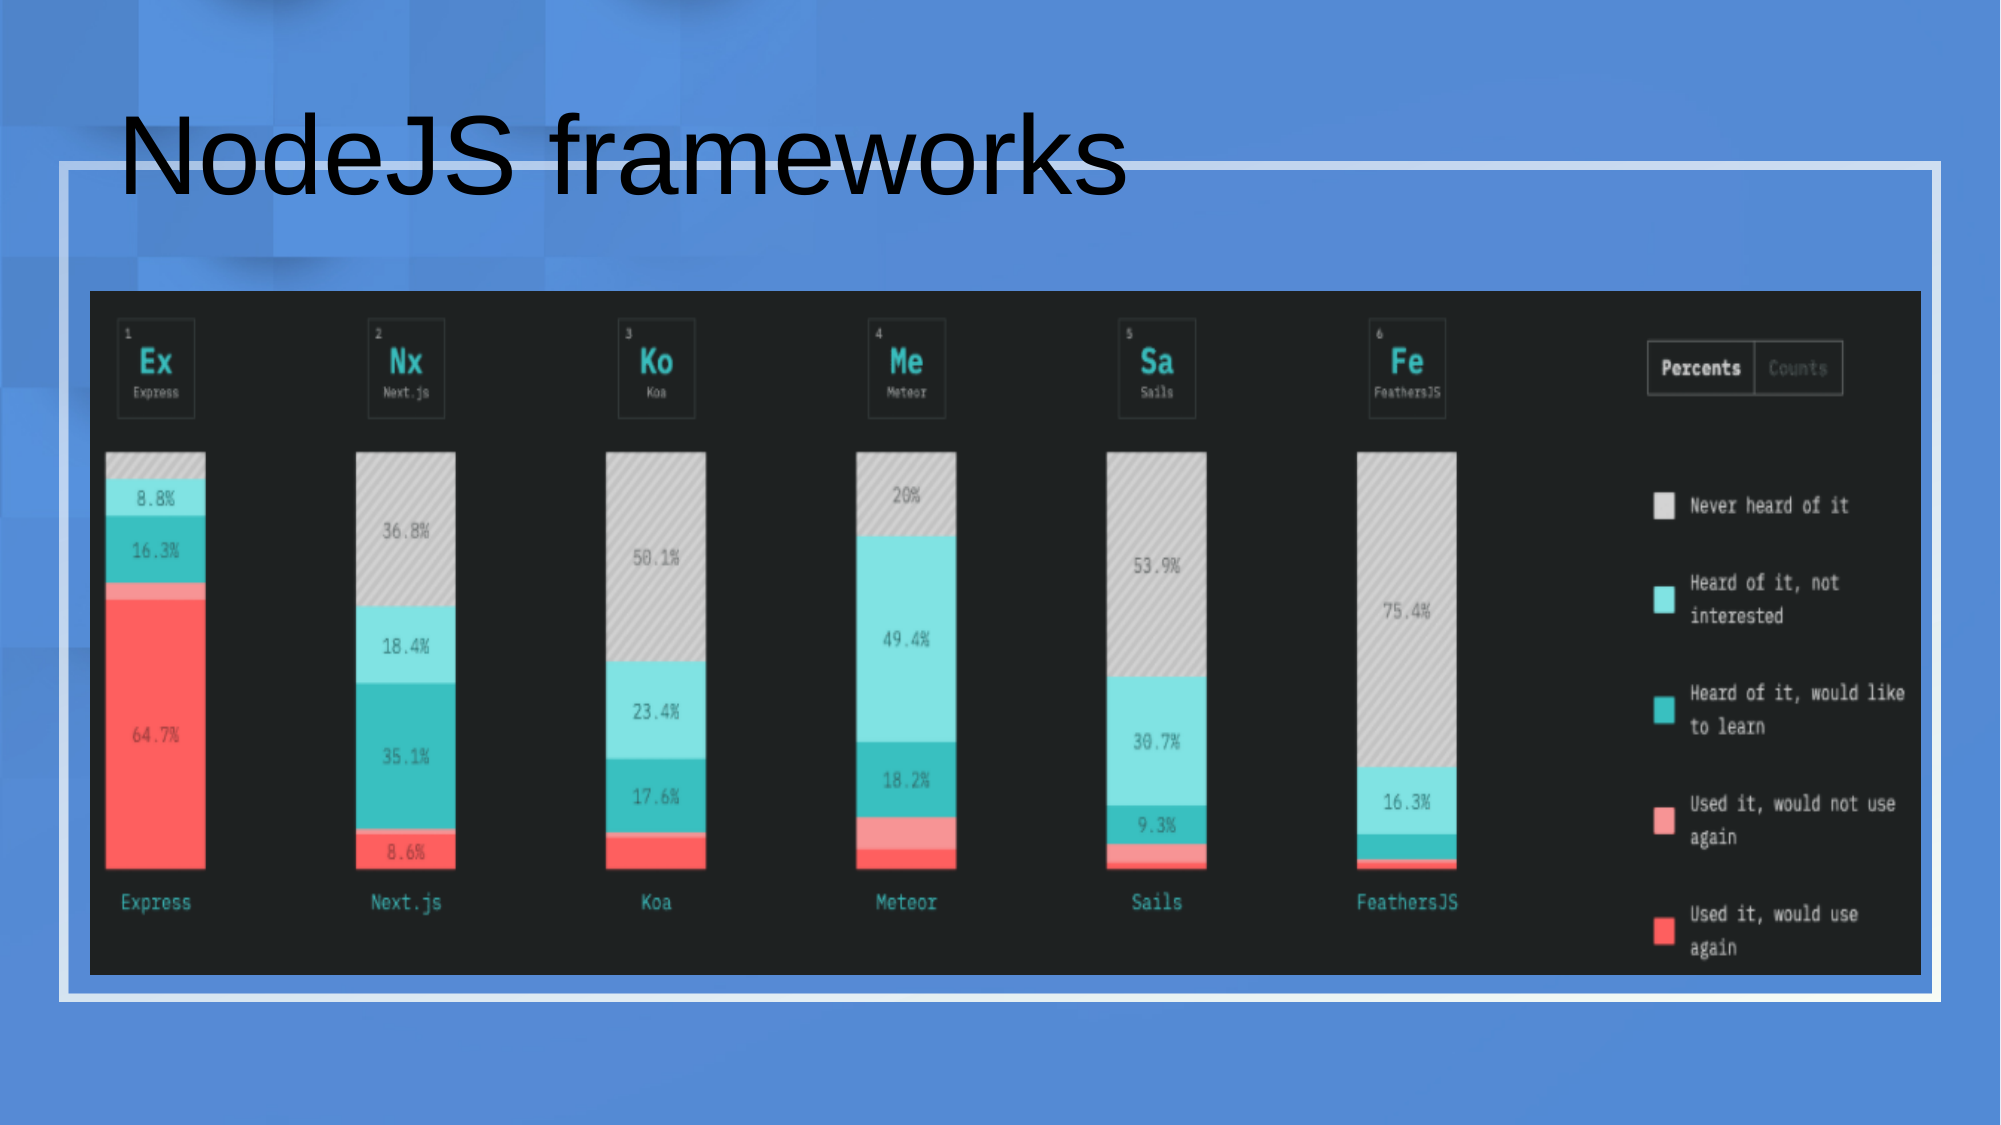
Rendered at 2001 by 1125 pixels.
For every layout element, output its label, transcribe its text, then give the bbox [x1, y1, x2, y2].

picture [0, 0, 2001, 1125]
text_box NodeJS frameworks [102, 74, 1411, 225]
text_box [59, 161, 1941, 1002]
